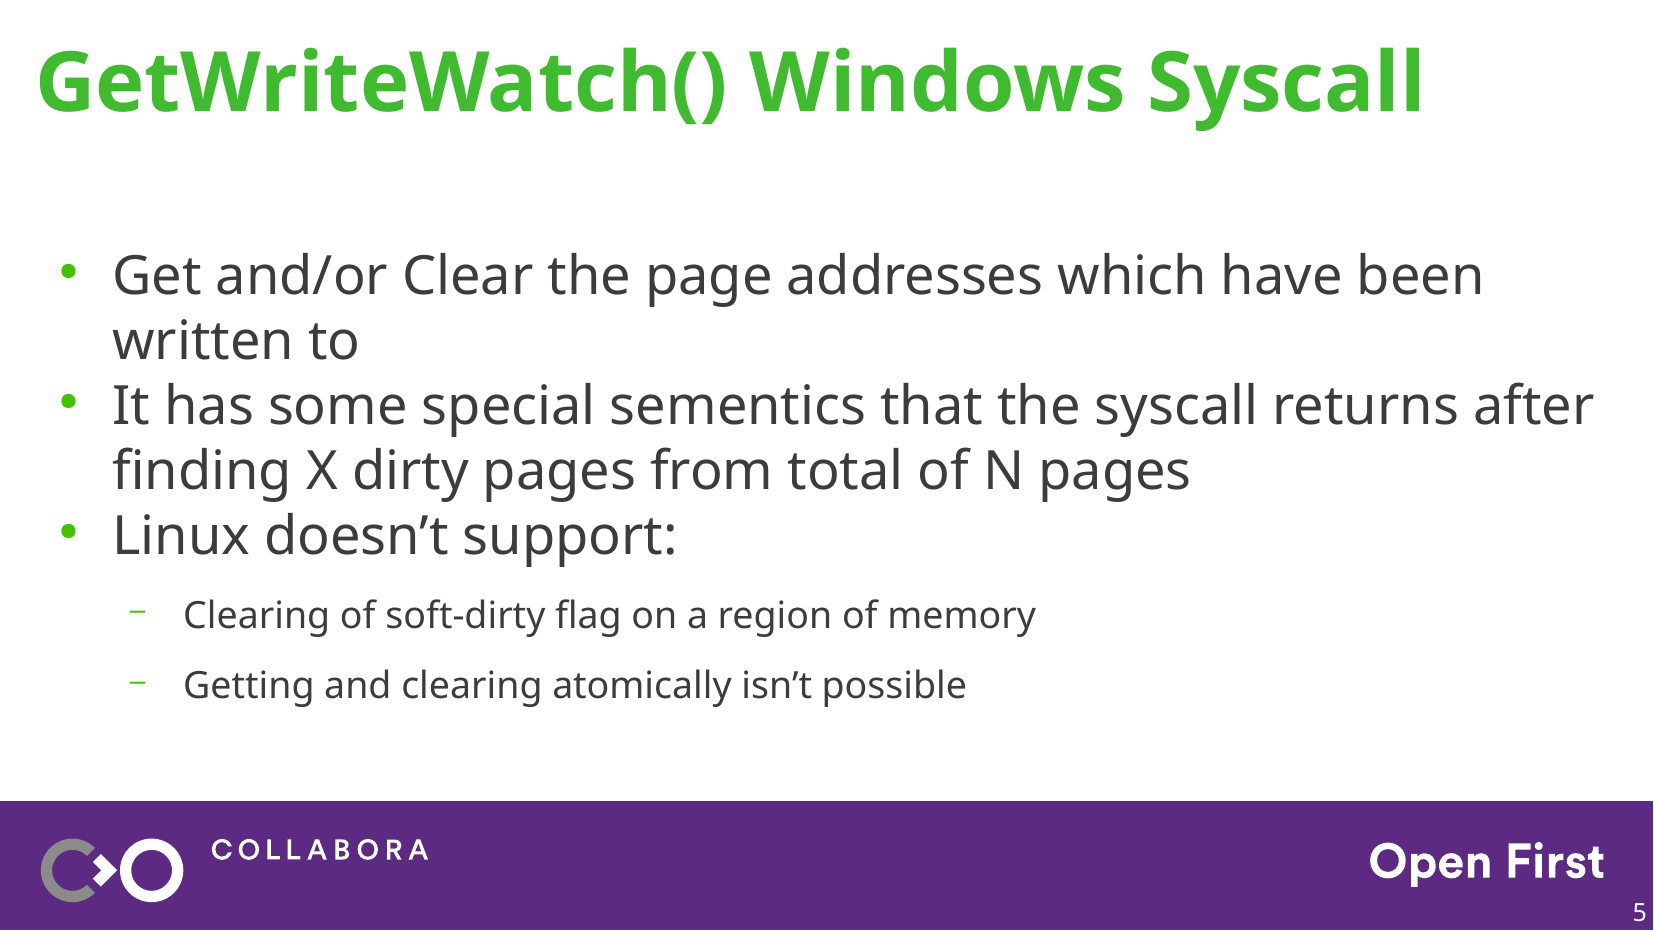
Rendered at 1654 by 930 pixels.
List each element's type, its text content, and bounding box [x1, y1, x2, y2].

list Get and/or Clear the page addresses which have been written to It has some special sementics that the syscall returns after finding X dirty pages from total of N pages Linux doesn’t support: Clearing of soft-dirty flag on a region of memory Getting and clearing atomically isn’t possible [41, 240, 1613, 804]
title GetWriteWatch() Windows Syscall [35, 28, 1608, 192]
